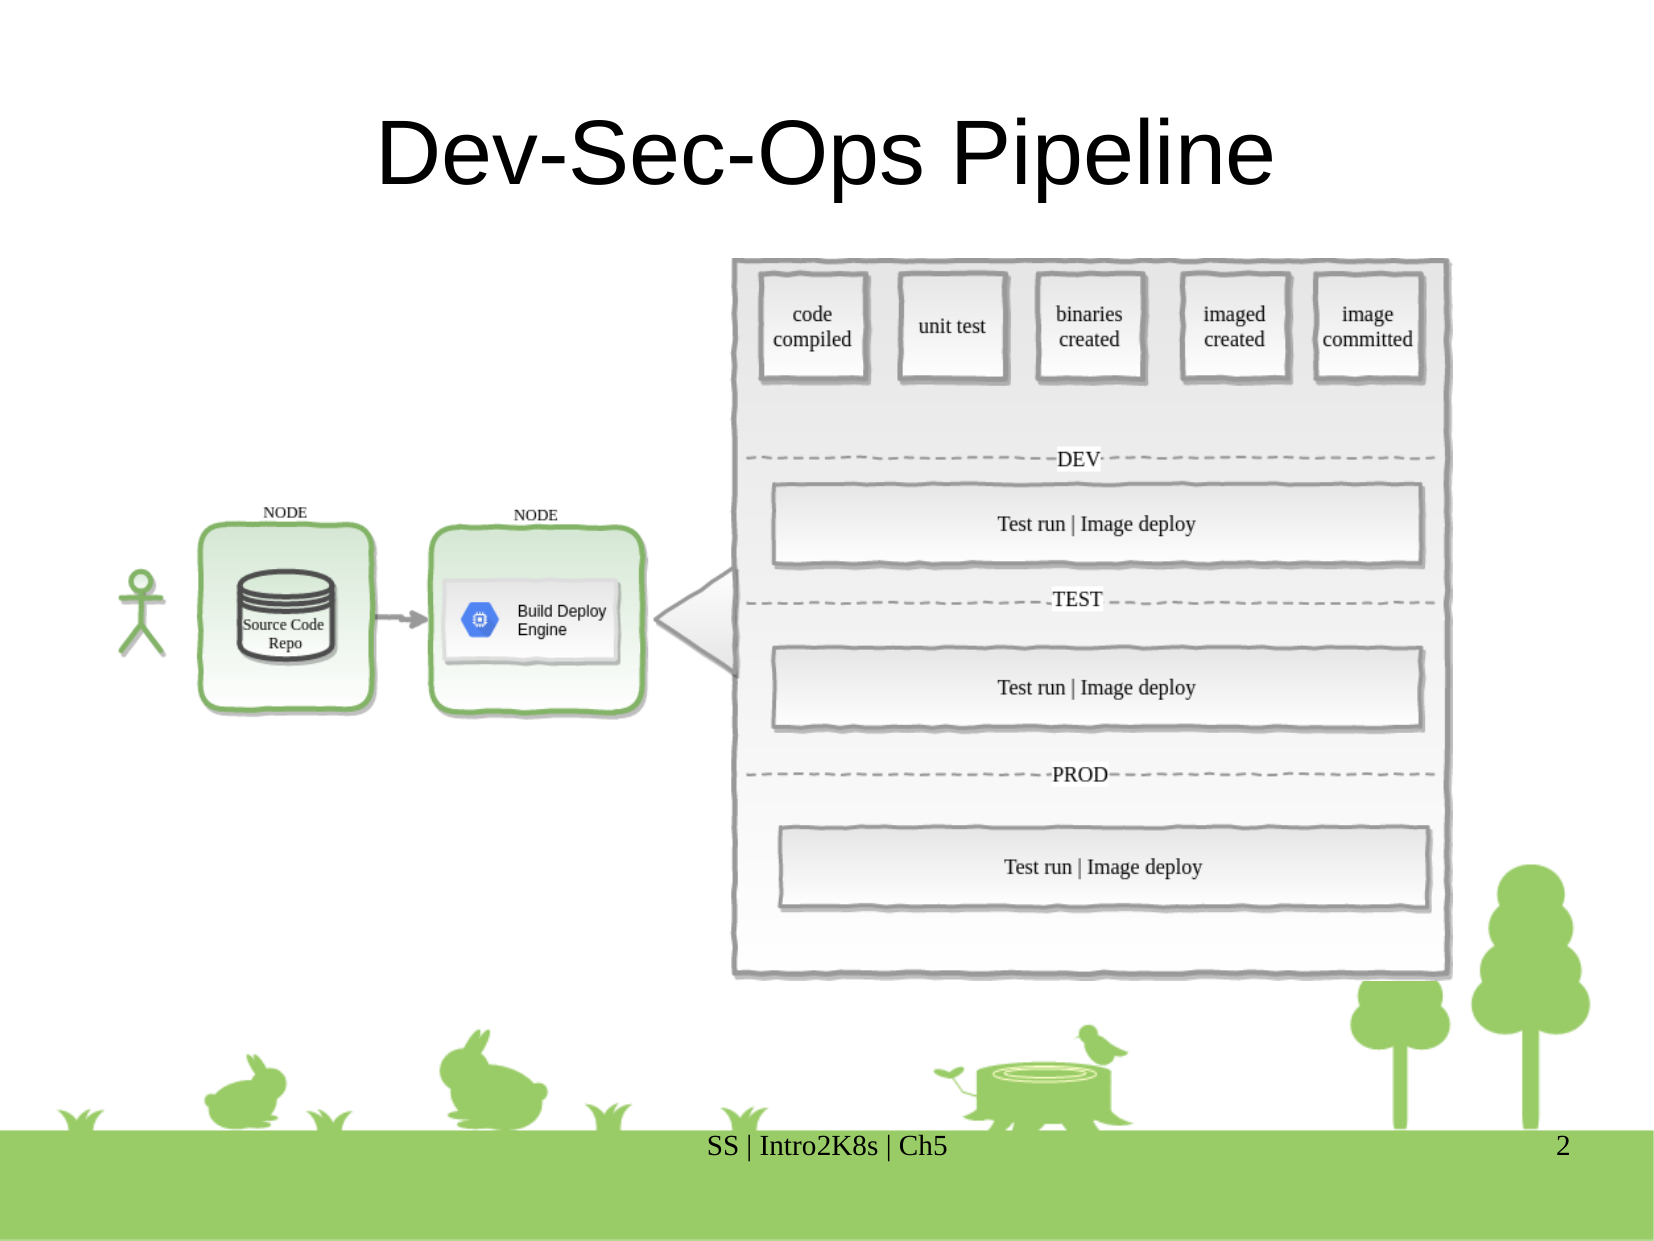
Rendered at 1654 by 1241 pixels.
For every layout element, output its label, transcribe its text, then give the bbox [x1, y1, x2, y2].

title Dev-Sec-Ops Pipeline [82, 49, 1571, 257]
picture [0, 0, 1654, 1241]
